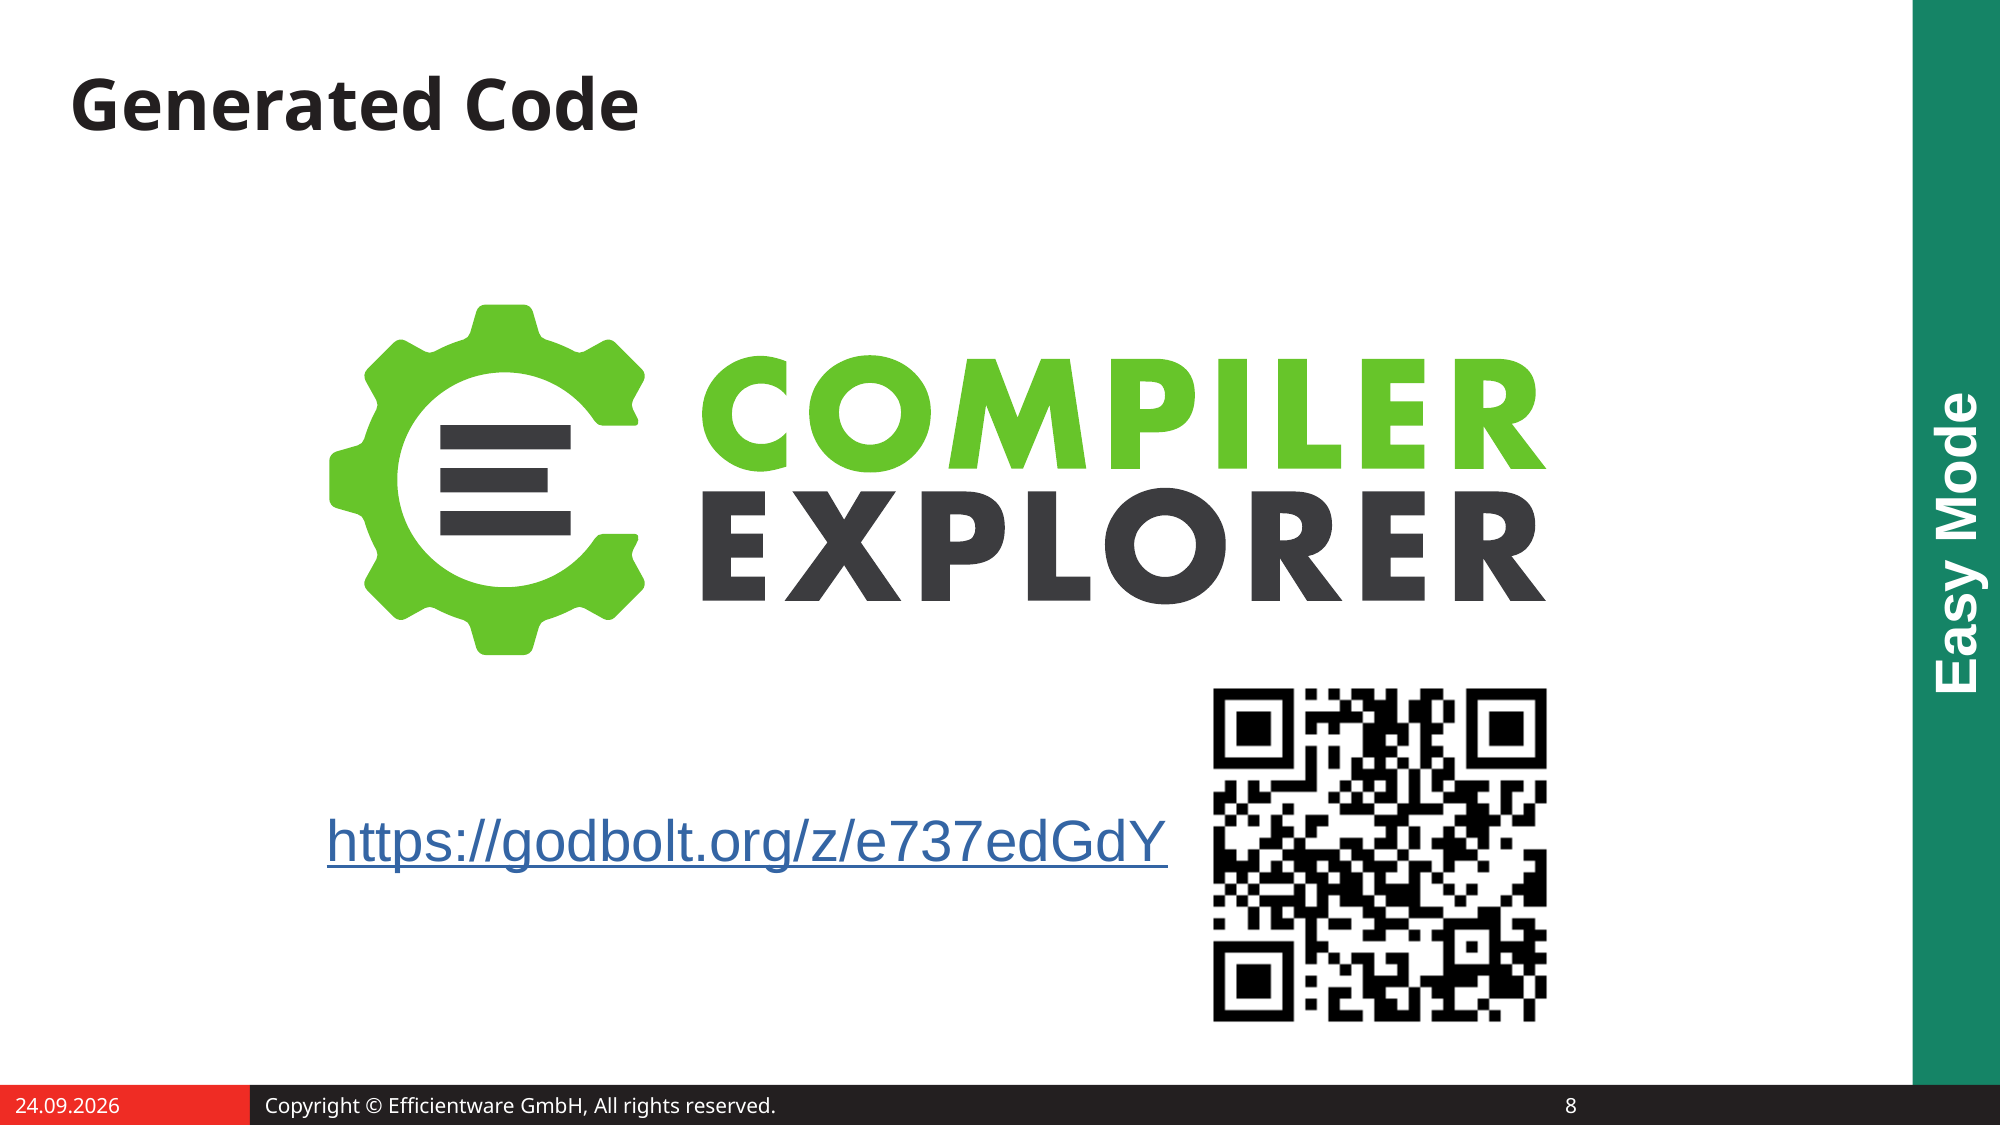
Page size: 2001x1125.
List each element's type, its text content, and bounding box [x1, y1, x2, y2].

text_box https://godbolt.org/z/e737edGdY [311, 801, 1168, 882]
footer Copyright © Efficientware GmbH, All rights reserved. [249, 1084, 1550, 1125]
slide_number <number> [1550, 1084, 2000, 1125]
slide_number 30.10.2025 [0, 1084, 249, 1125]
text_box Easy Mode [1912, 0, 2000, 1084]
title Generated Code [55, 52, 1945, 156]
picture [38, 0, 1838, 1068]
